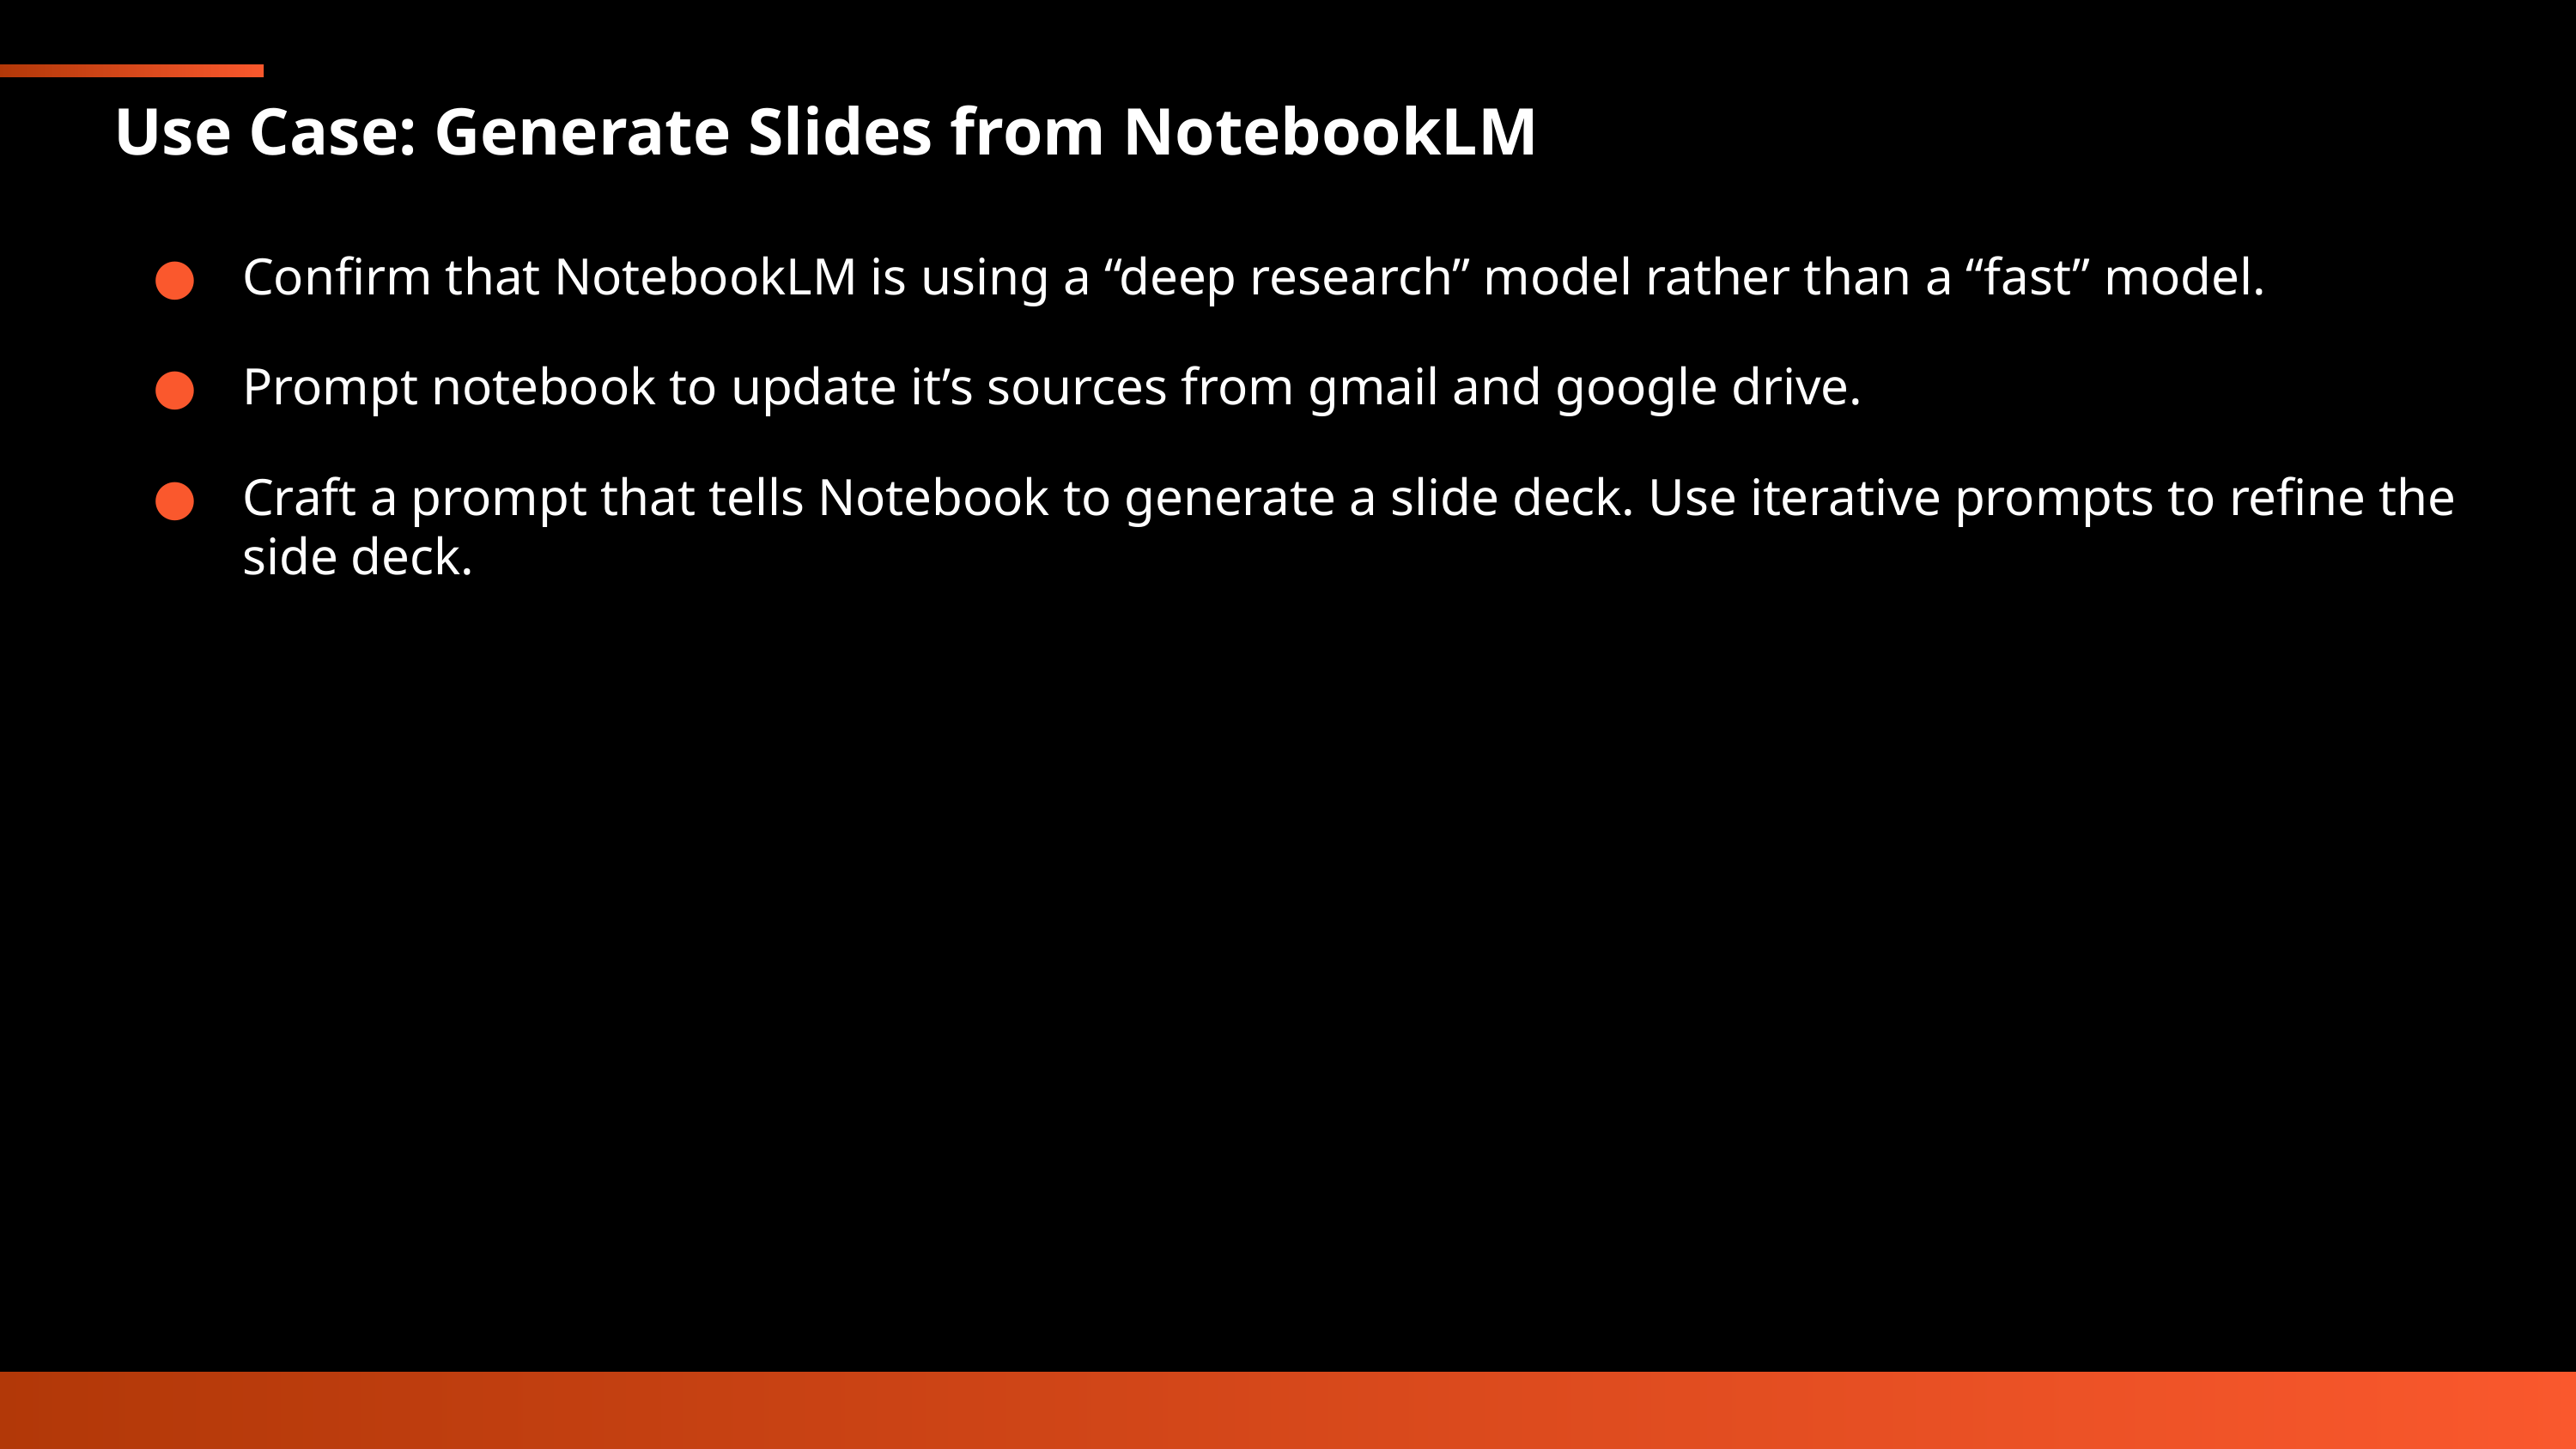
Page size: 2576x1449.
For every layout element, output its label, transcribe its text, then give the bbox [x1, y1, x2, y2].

list Confirm that NotebookLM is using a “deep research” model rather than a “fast” model. Prompt notebook to update it’s sources from gmail and google drive. Craft a prompt that tells Notebook to generate a slide deck. Use iterative prompts to refine the side deck. [88, 219, 2488, 1181]
text_box Google drive [2516, 1372, 2524, 1448]
title Use Case: Generate Slides from NotebookLM [88, 64, 2488, 219]
